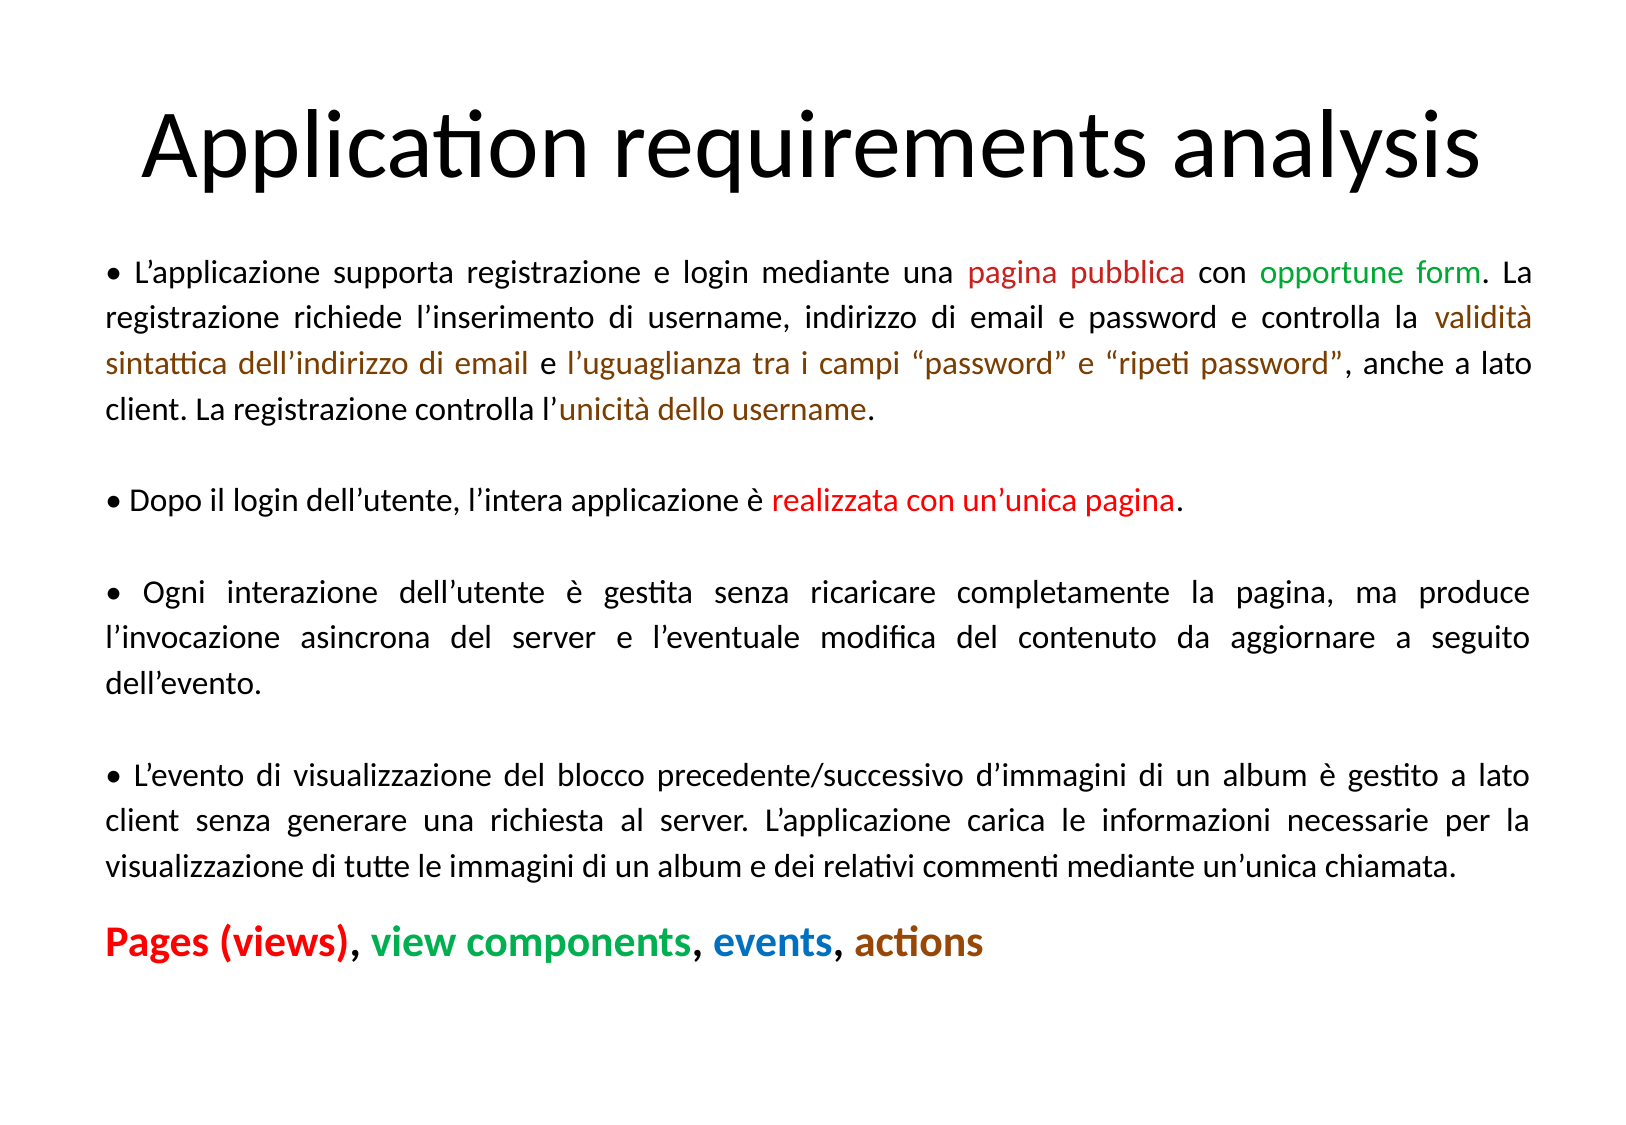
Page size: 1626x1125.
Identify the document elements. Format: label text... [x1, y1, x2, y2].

list • L’applicazione supporta registrazione e login mediante una pagina pubblica con opportune form. La registrazione richiede l’inserimento di username, indirizzo di email e password e controlla la validità sintattica dell’indirizzo di email e l’uguaglianza tra i campi “password” e “ripeti password”, anche a lato client. La registrazione controlla l’unicità dello username. • Dopo il login dell’utente, l’intera applicazione è realizzata con un’unica pagina. • Ogni interazione dell’utente è gestita senza ricaricare completamente la pagina, ma produce l’invocazione asincrona del server e l’eventuale modifica del contenuto da aggiornare a seguito dell’evento. • L’evento di visualizzazione del blocco precedente/successivo d’immagini di un album è gestito a lato client senza generare una richiesta al server. L’applicazione carica le informazioni necessarie per la visualizzazione di tutte le immagini di un album e dei relativi commenti mediante un’unica chiamata. Pages (views), view components, events, actions [87, 235, 1551, 1092]
title Application requirements analysis [81, 45, 1544, 233]
